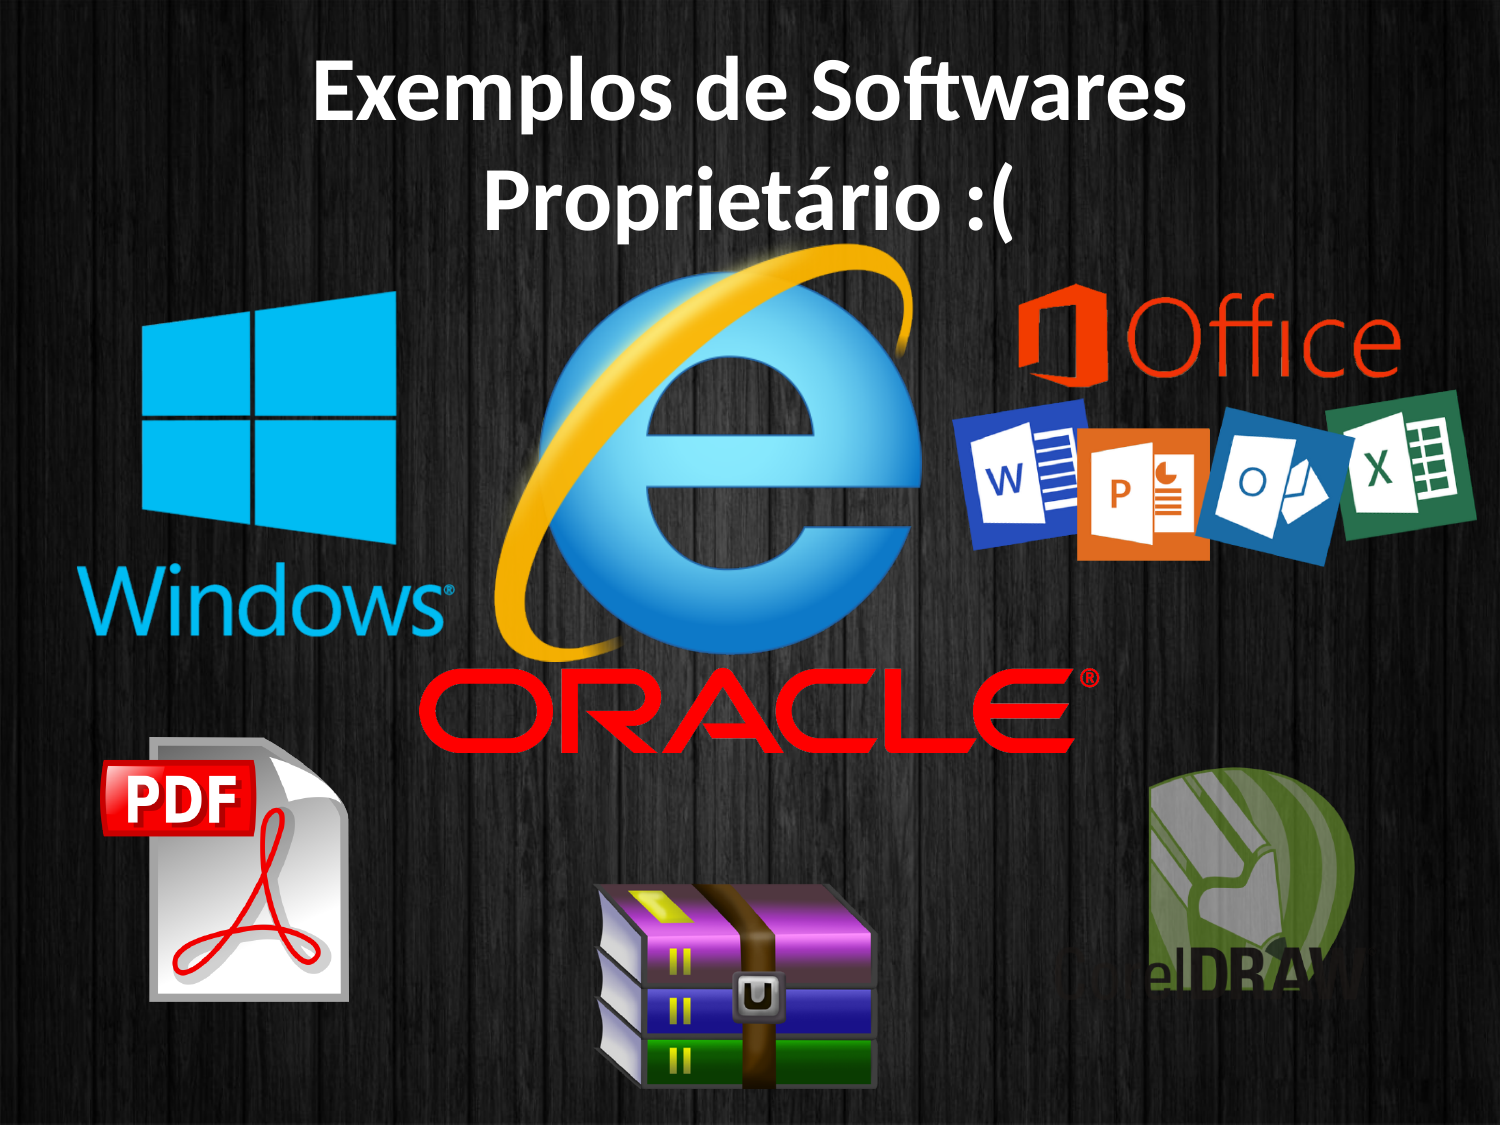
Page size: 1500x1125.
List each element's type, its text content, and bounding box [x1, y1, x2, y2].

picture [0, 0, 1500, 1125]
text_box Exemplos de Softwares Proprietário :( [75, 45, 1425, 233]
